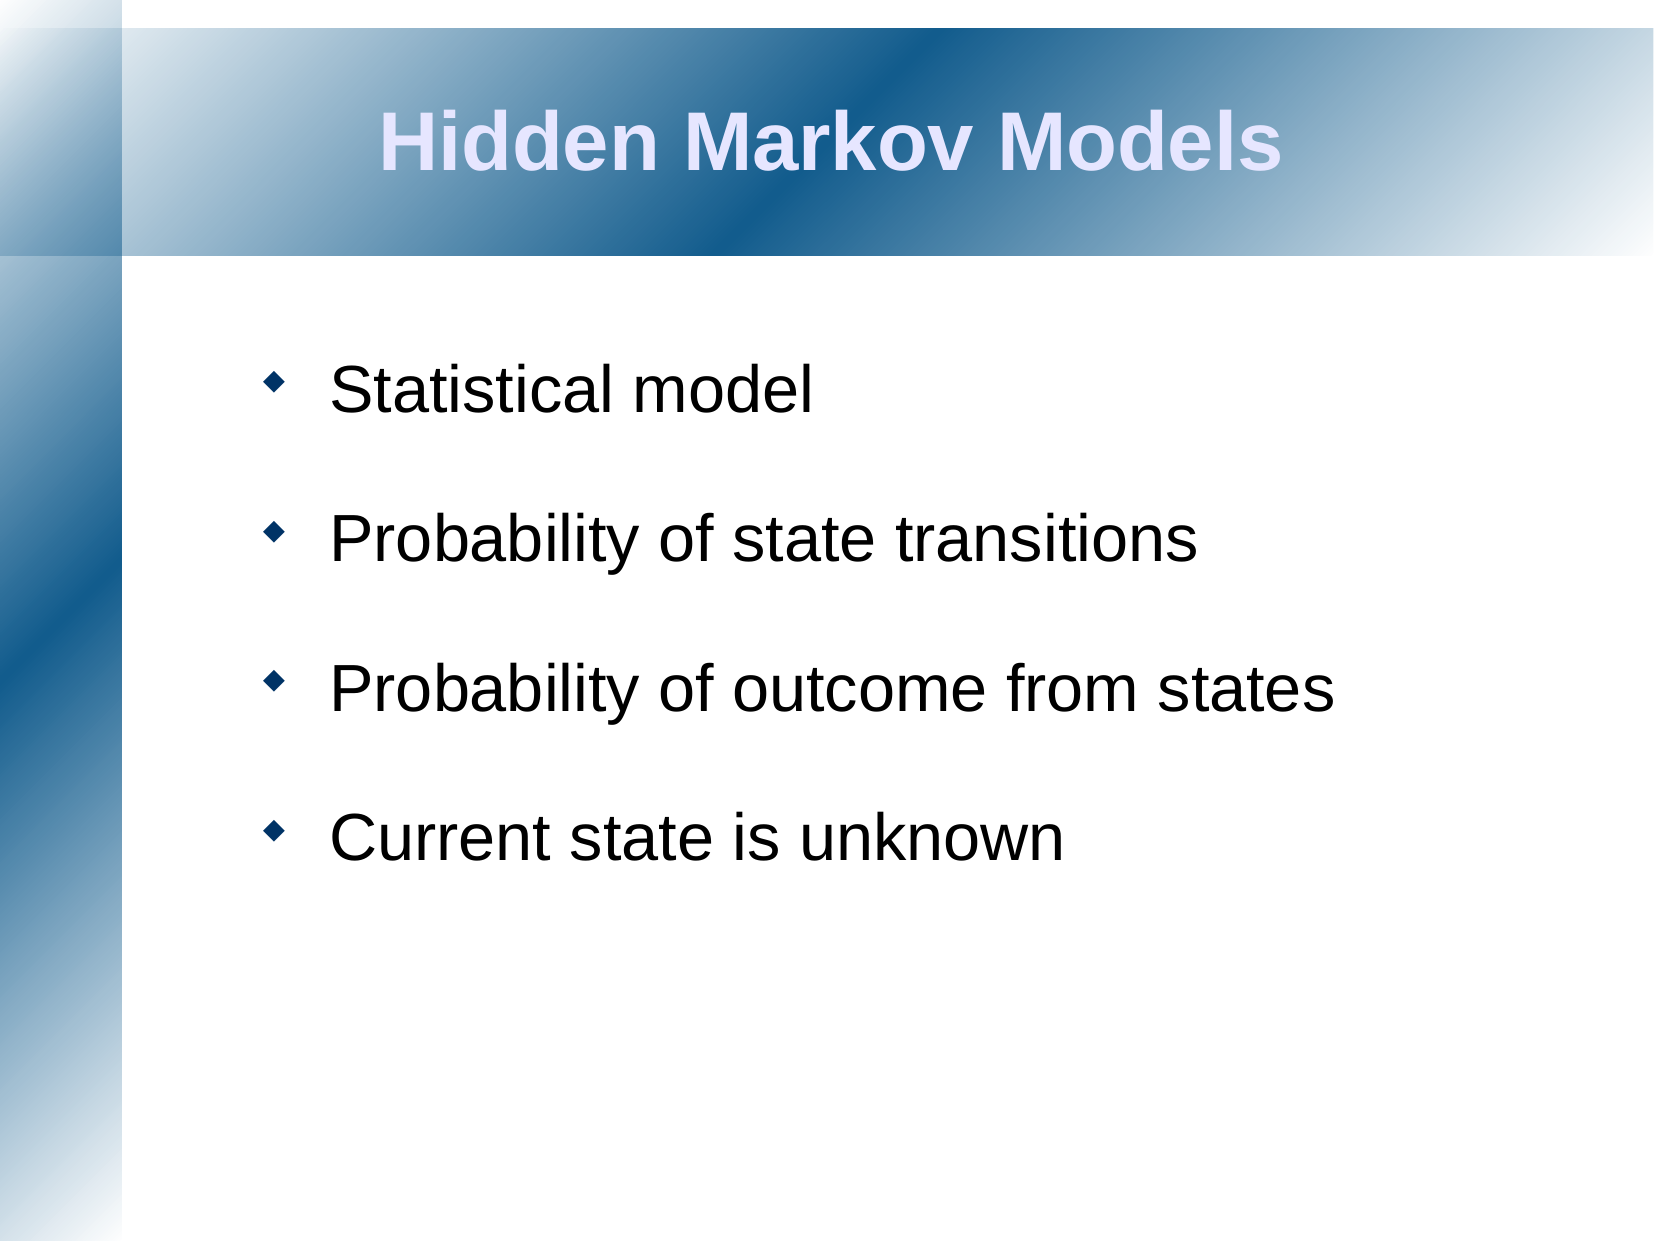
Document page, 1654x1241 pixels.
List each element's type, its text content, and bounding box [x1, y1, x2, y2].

title Hidden Markov Models [125, 37, 1538, 246]
list Statistical model Probability of state transitions Probability of outcome from states Current state is unknown [258, 351, 1633, 1207]
